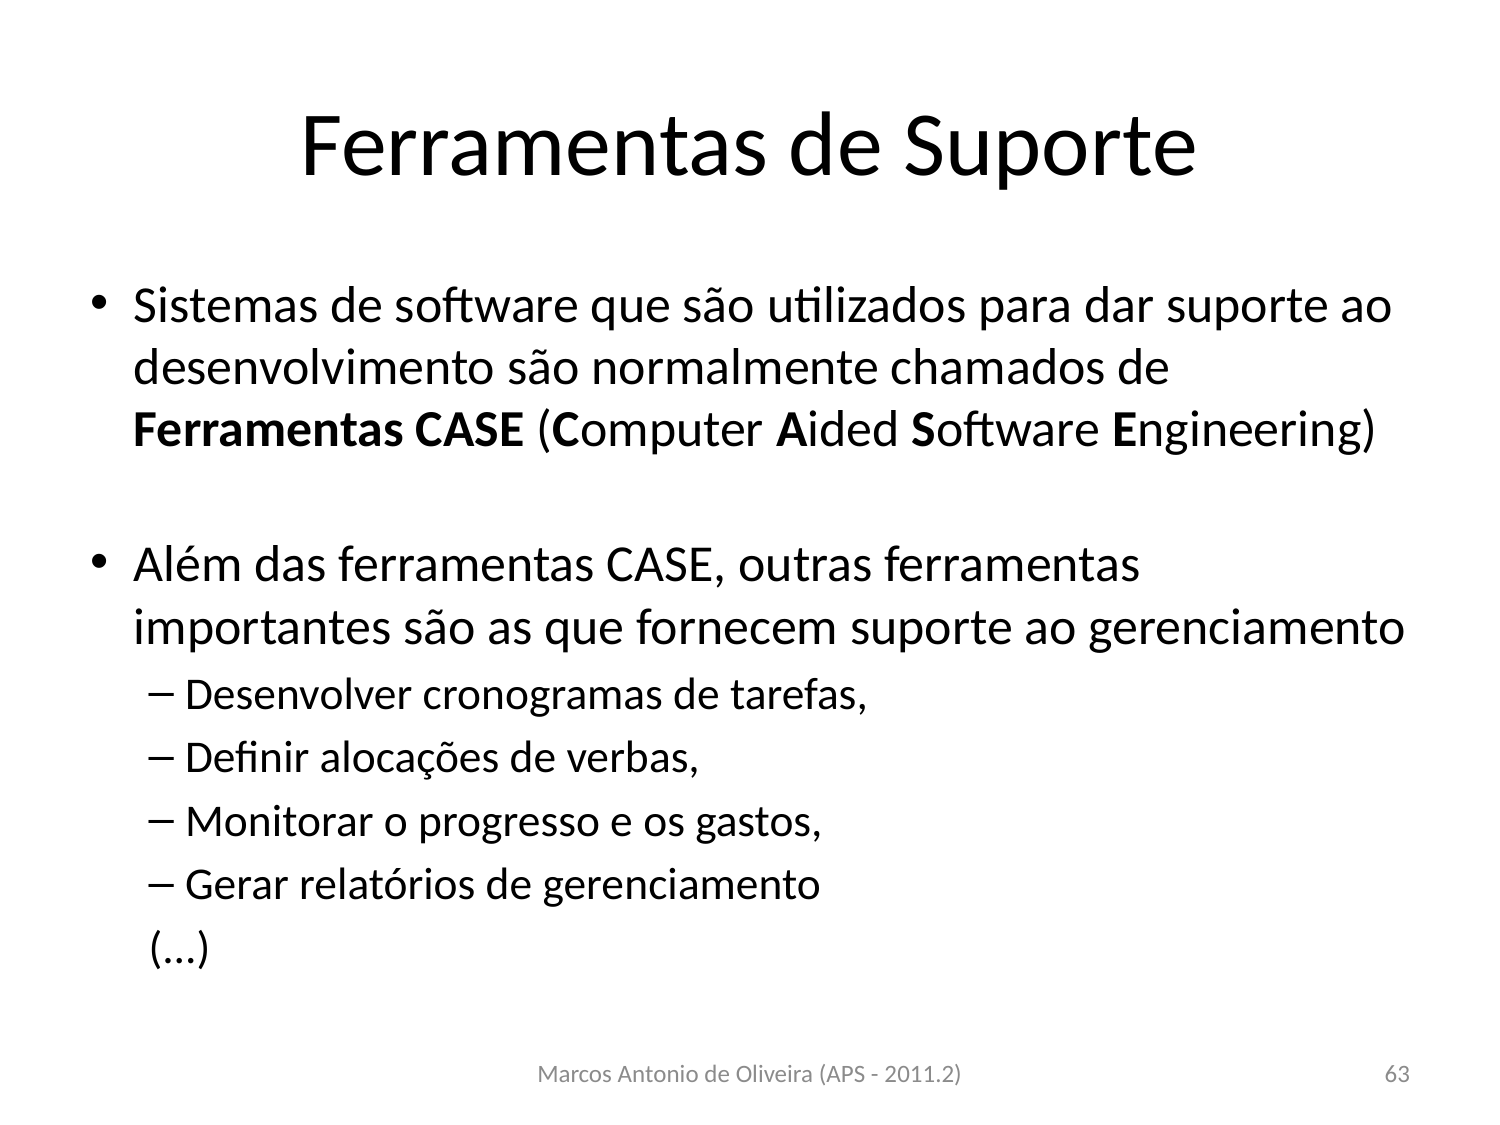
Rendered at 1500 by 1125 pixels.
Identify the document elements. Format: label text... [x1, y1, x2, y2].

list Sistemas de software que são utilizados para dar suporte ao desenvolvimento são normalmente chamados de Ferramentas CASE (Computer Aided Software Engineering) Além das ferramentas CASE, outras ferramentas importantes são as que fornecem suporte ao gerenciamento Desenvolver cronogramas de tarefas, Definir alocações de verbas, Monitorar o progresso e os gastos, Gerar relatórios de gerenciamento (...) [75, 262, 1425, 1005]
title Ferramentas de Suporte [75, 45, 1425, 233]
slide_number <número> [1074, 1042, 1425, 1103]
footer Marcos Antonio de Oliveira (APS - 2011.2) [512, 1042, 988, 1103]
